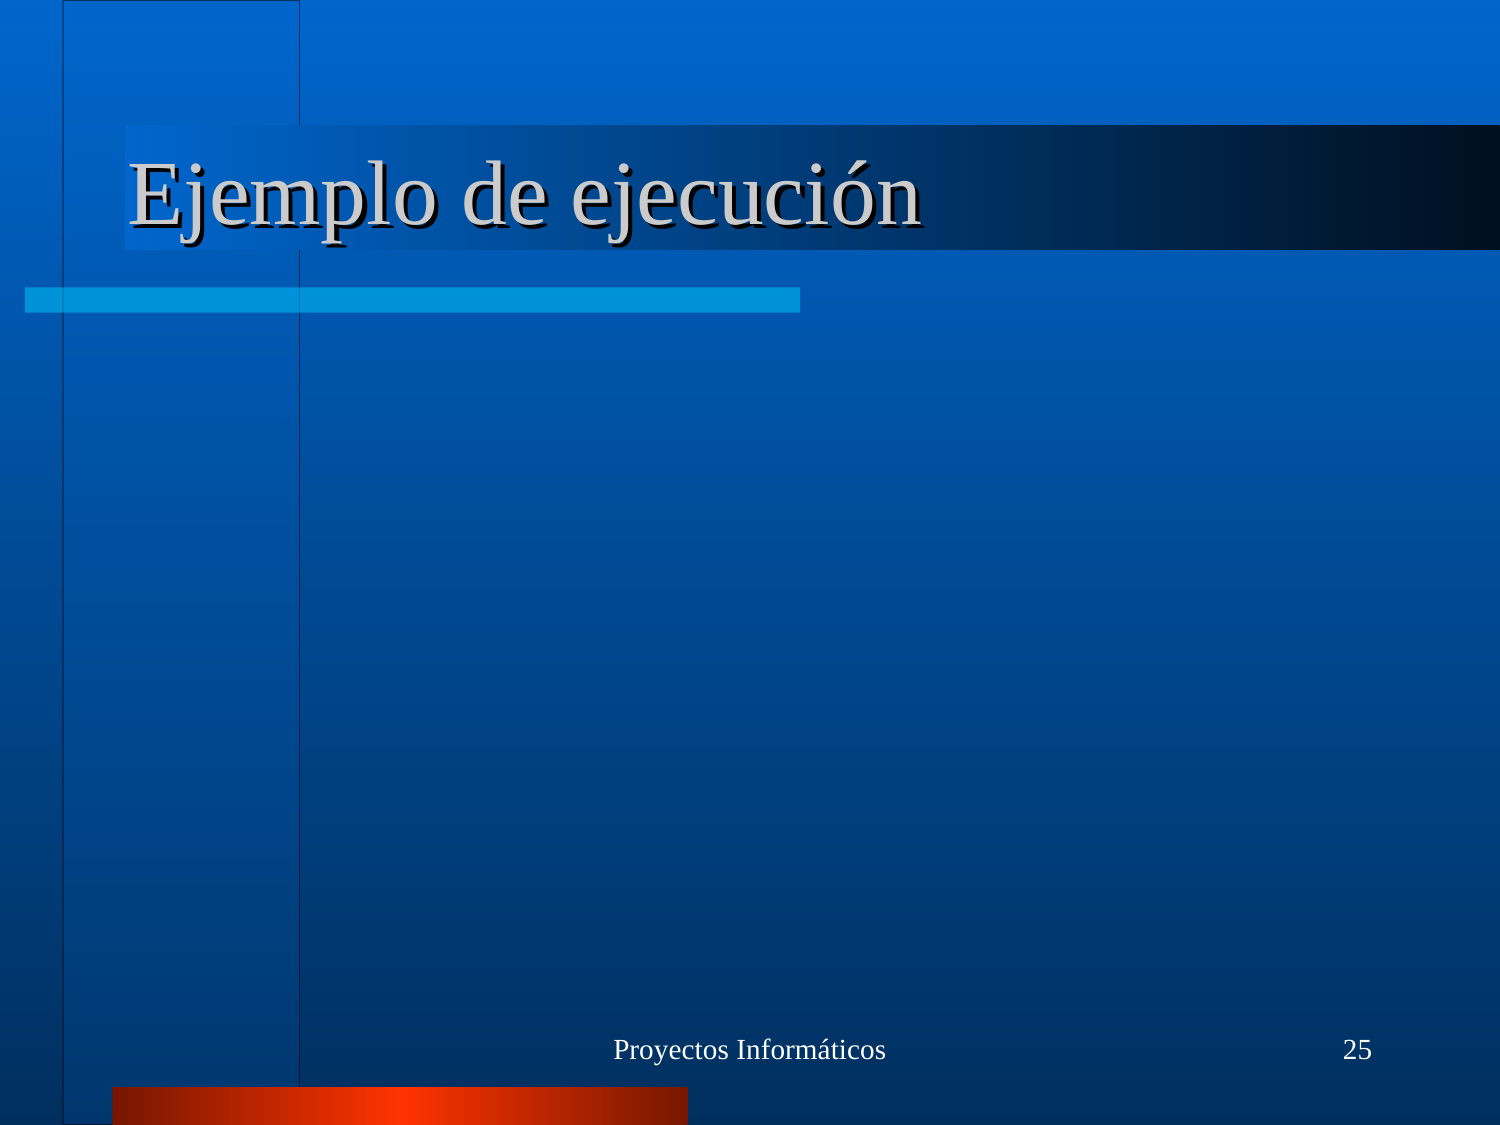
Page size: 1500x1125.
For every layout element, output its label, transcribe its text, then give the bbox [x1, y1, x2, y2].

title Ejemplo de ejecución [112, 99, 1388, 288]
